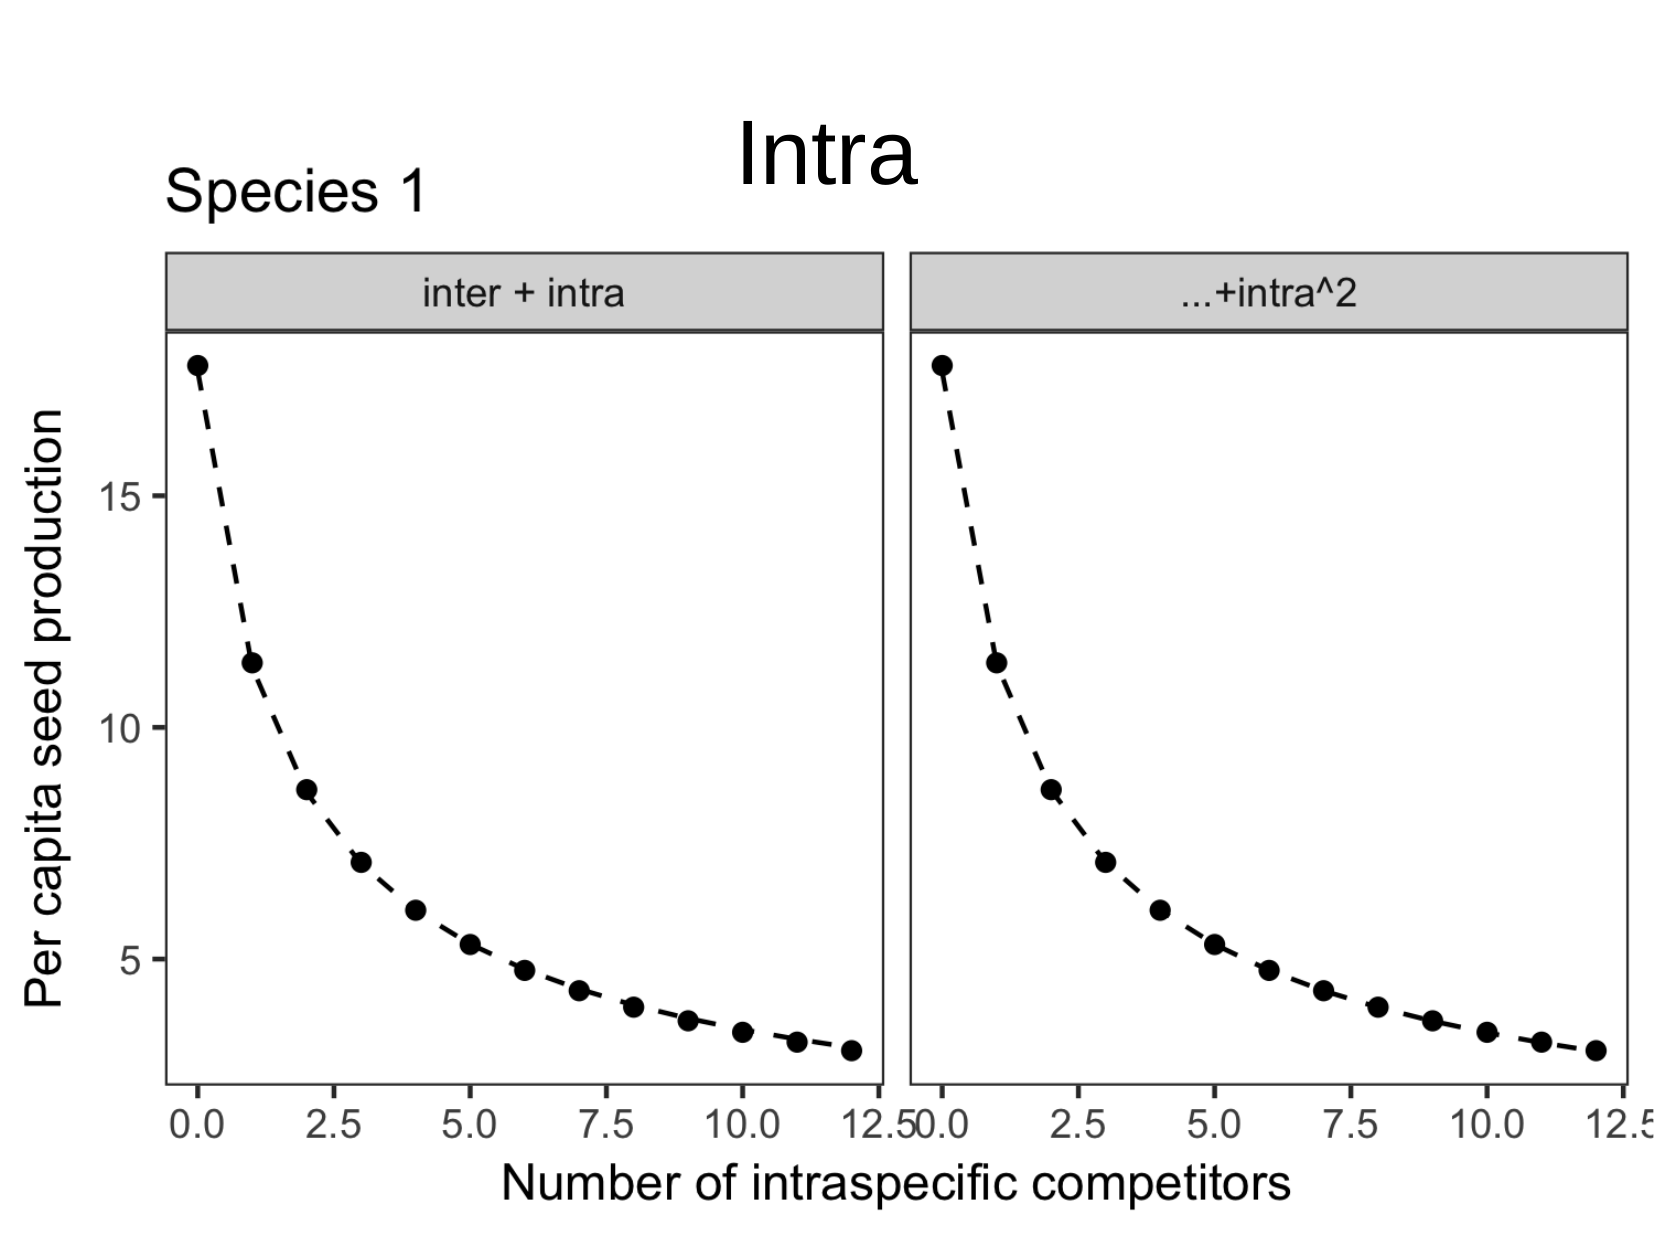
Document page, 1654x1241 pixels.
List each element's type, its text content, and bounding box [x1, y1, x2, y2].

picture [0, 142, 1654, 1235]
title Intra [82, 49, 1571, 257]
